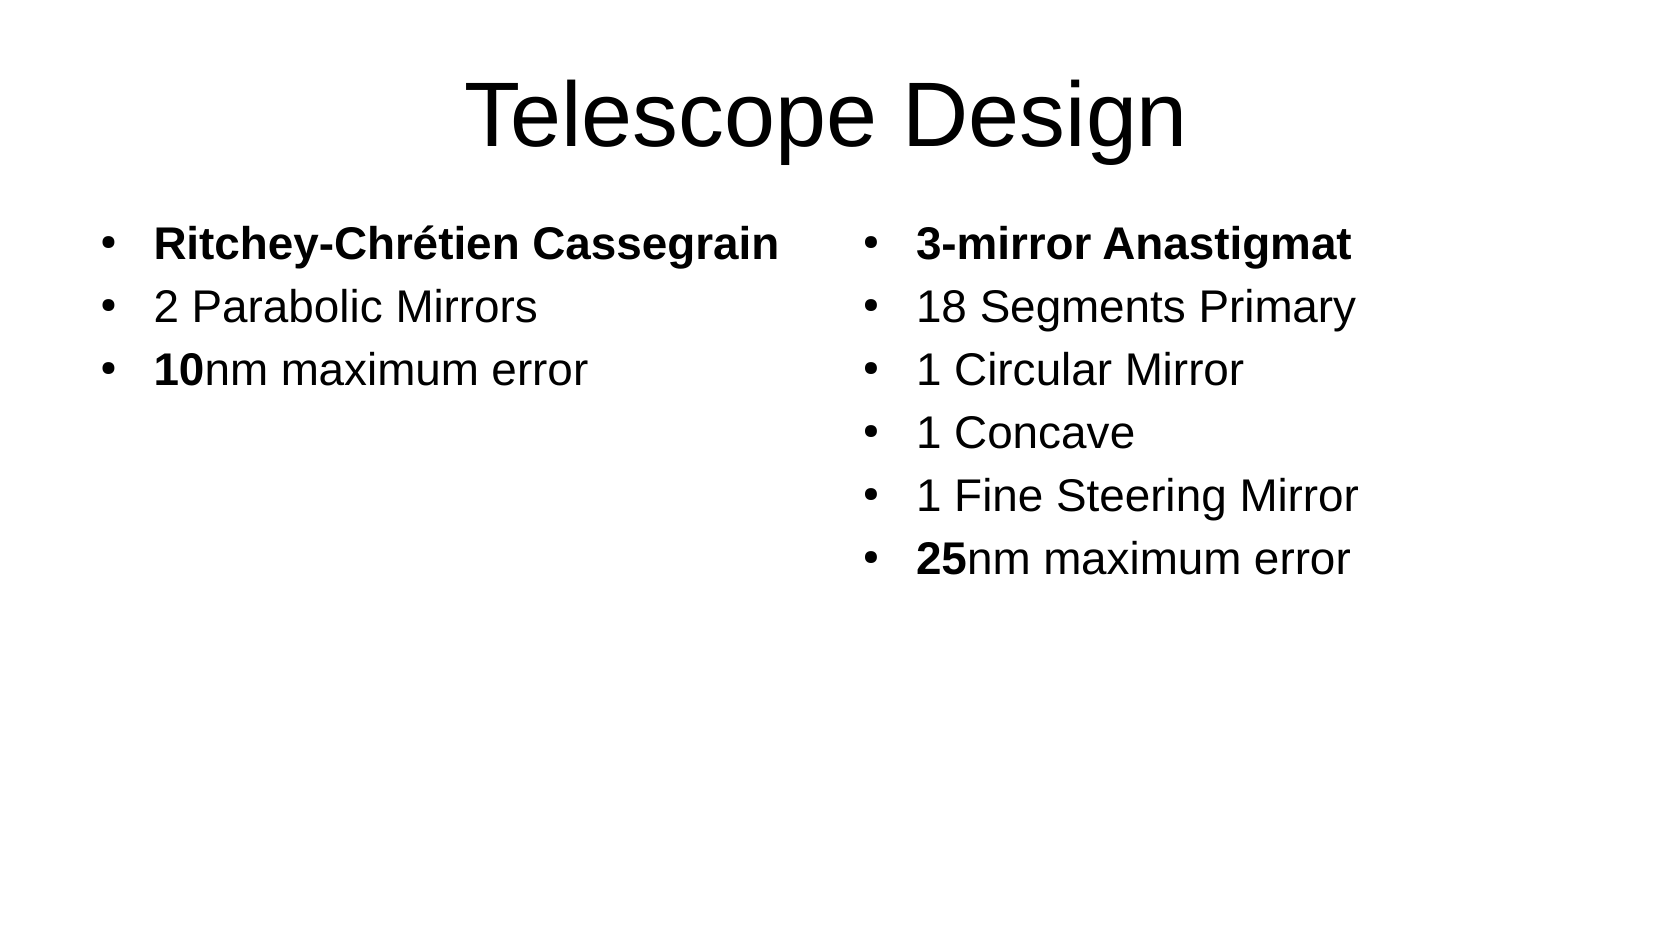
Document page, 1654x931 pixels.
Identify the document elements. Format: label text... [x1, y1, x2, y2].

list Ritchey-Chrétien Cassegrain 2 Parabolic Mirrors 10nm maximum error [82, 217, 809, 758]
list 3-mirror Anastigmat 18 Segments Primary 1 Circular Mirror 1 Concave 1 Fine Steering Mirror 25nm maximum error [845, 217, 1572, 758]
title Telescope Design [82, 37, 1571, 193]
